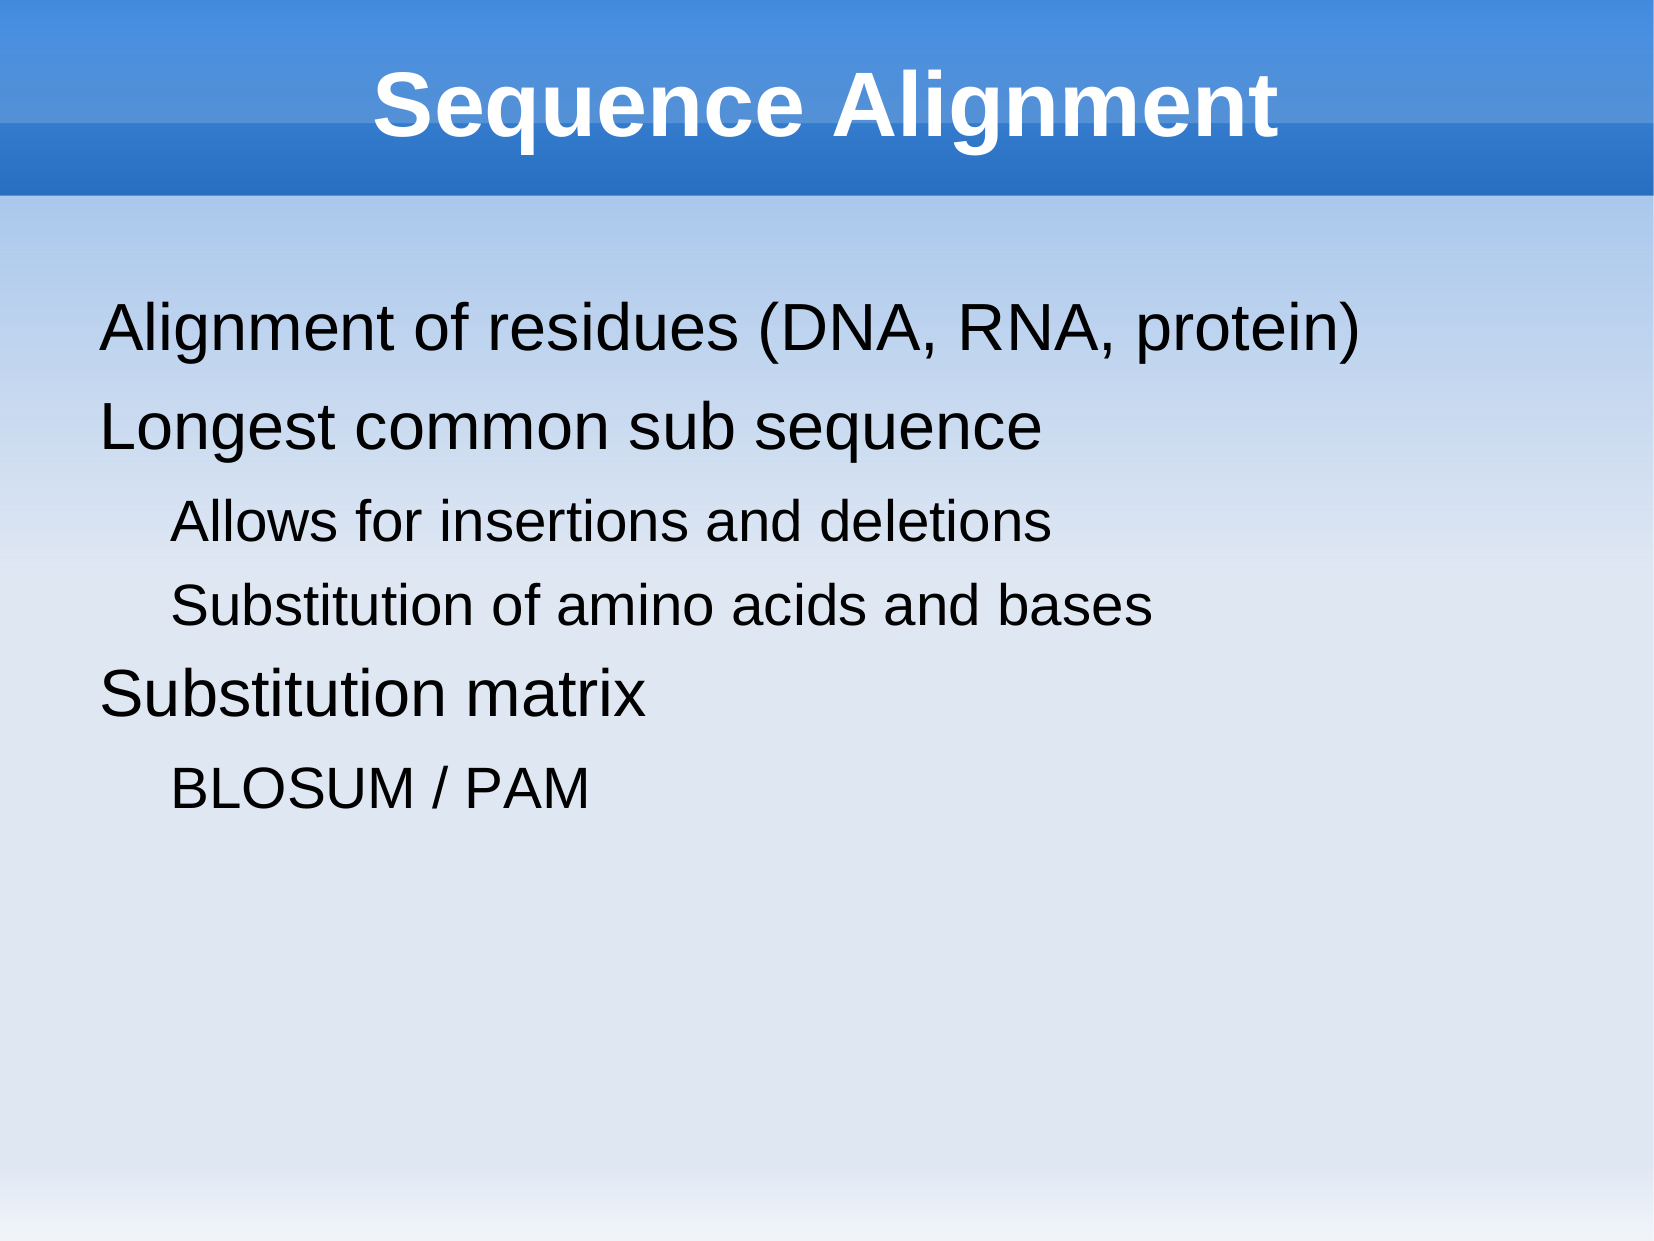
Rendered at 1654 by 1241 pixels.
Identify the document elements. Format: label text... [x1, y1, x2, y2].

picture [0, 0, 1654, 1241]
list Alignment of residues (DNA, RNA, protein) Longest common sub sequence Allows for insertions and deletions Substitution of amino acids and bases Substitution matrix BLOSUM / PAM [82, 290, 1571, 1094]
title Sequence Alignment [82, 47, 1571, 259]
